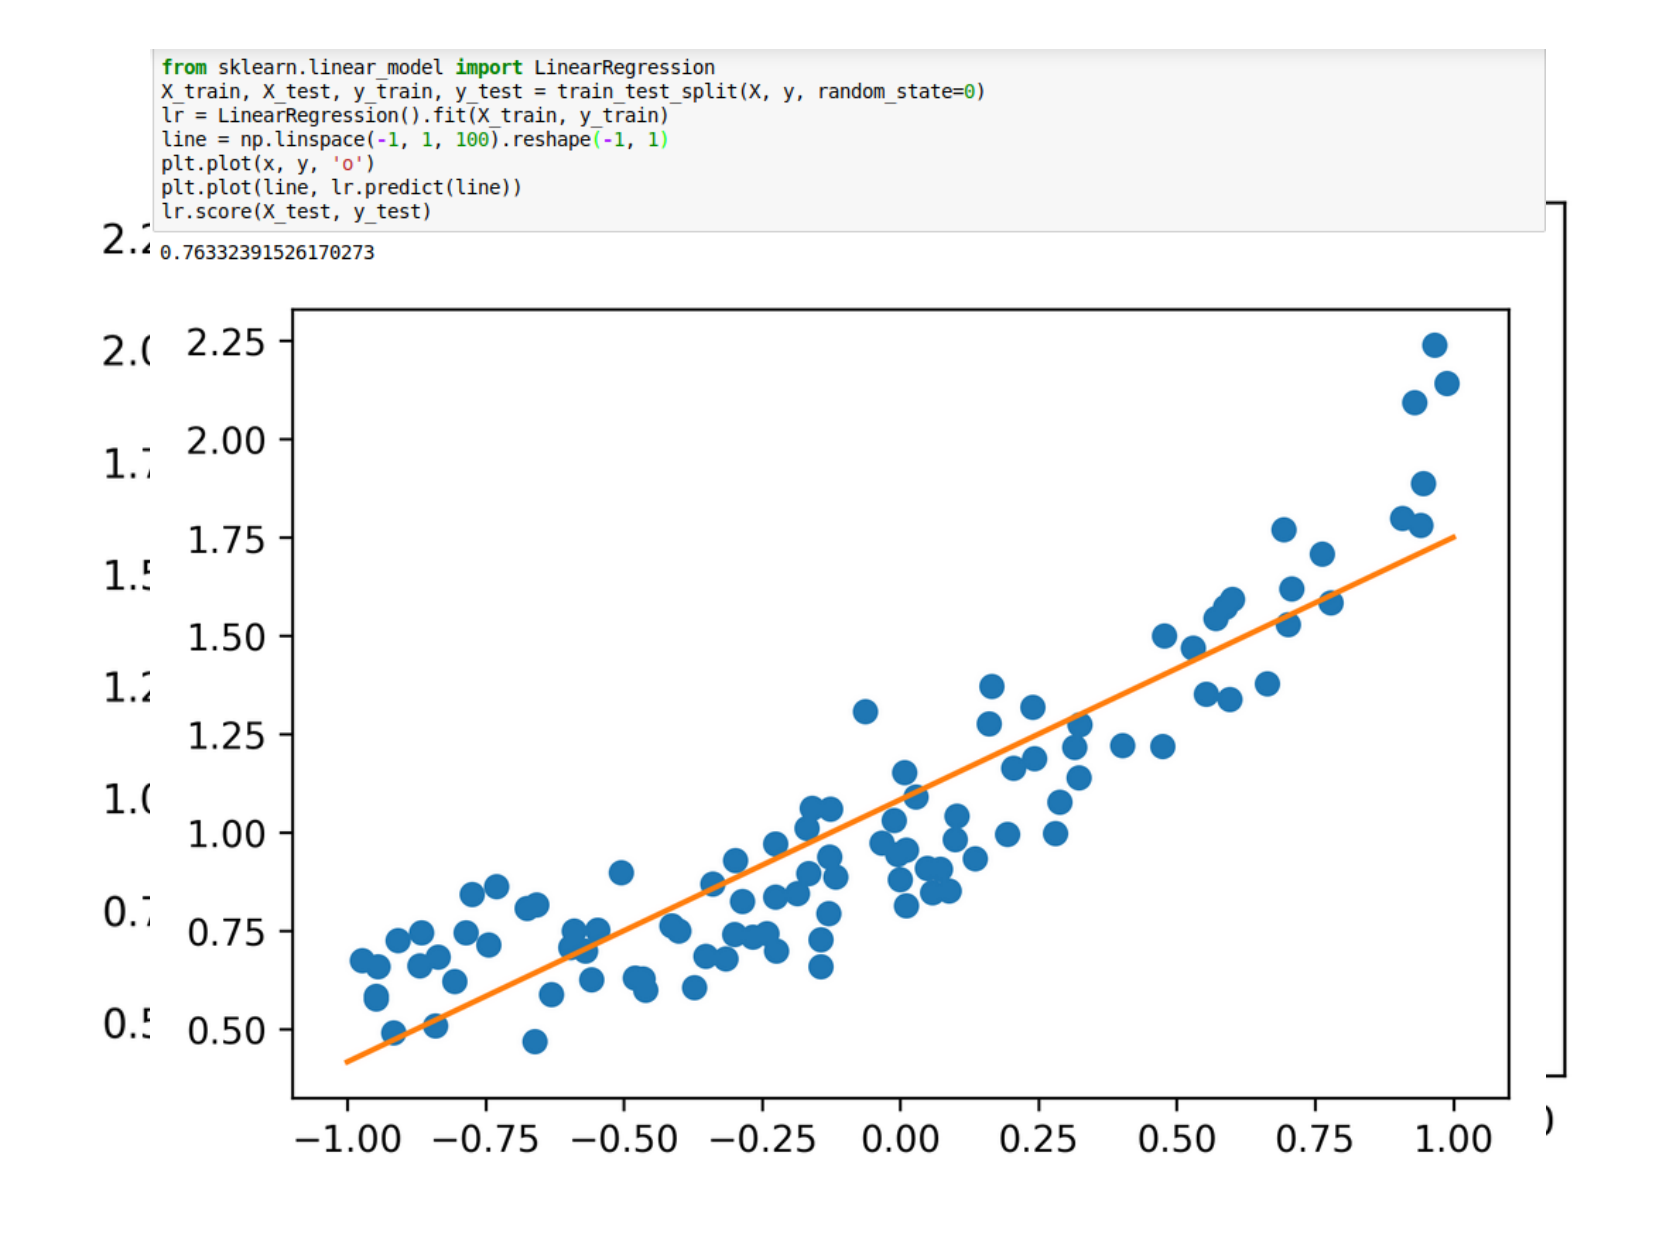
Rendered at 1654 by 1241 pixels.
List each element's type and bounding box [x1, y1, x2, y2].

picture [60, 49, 1598, 1171]
